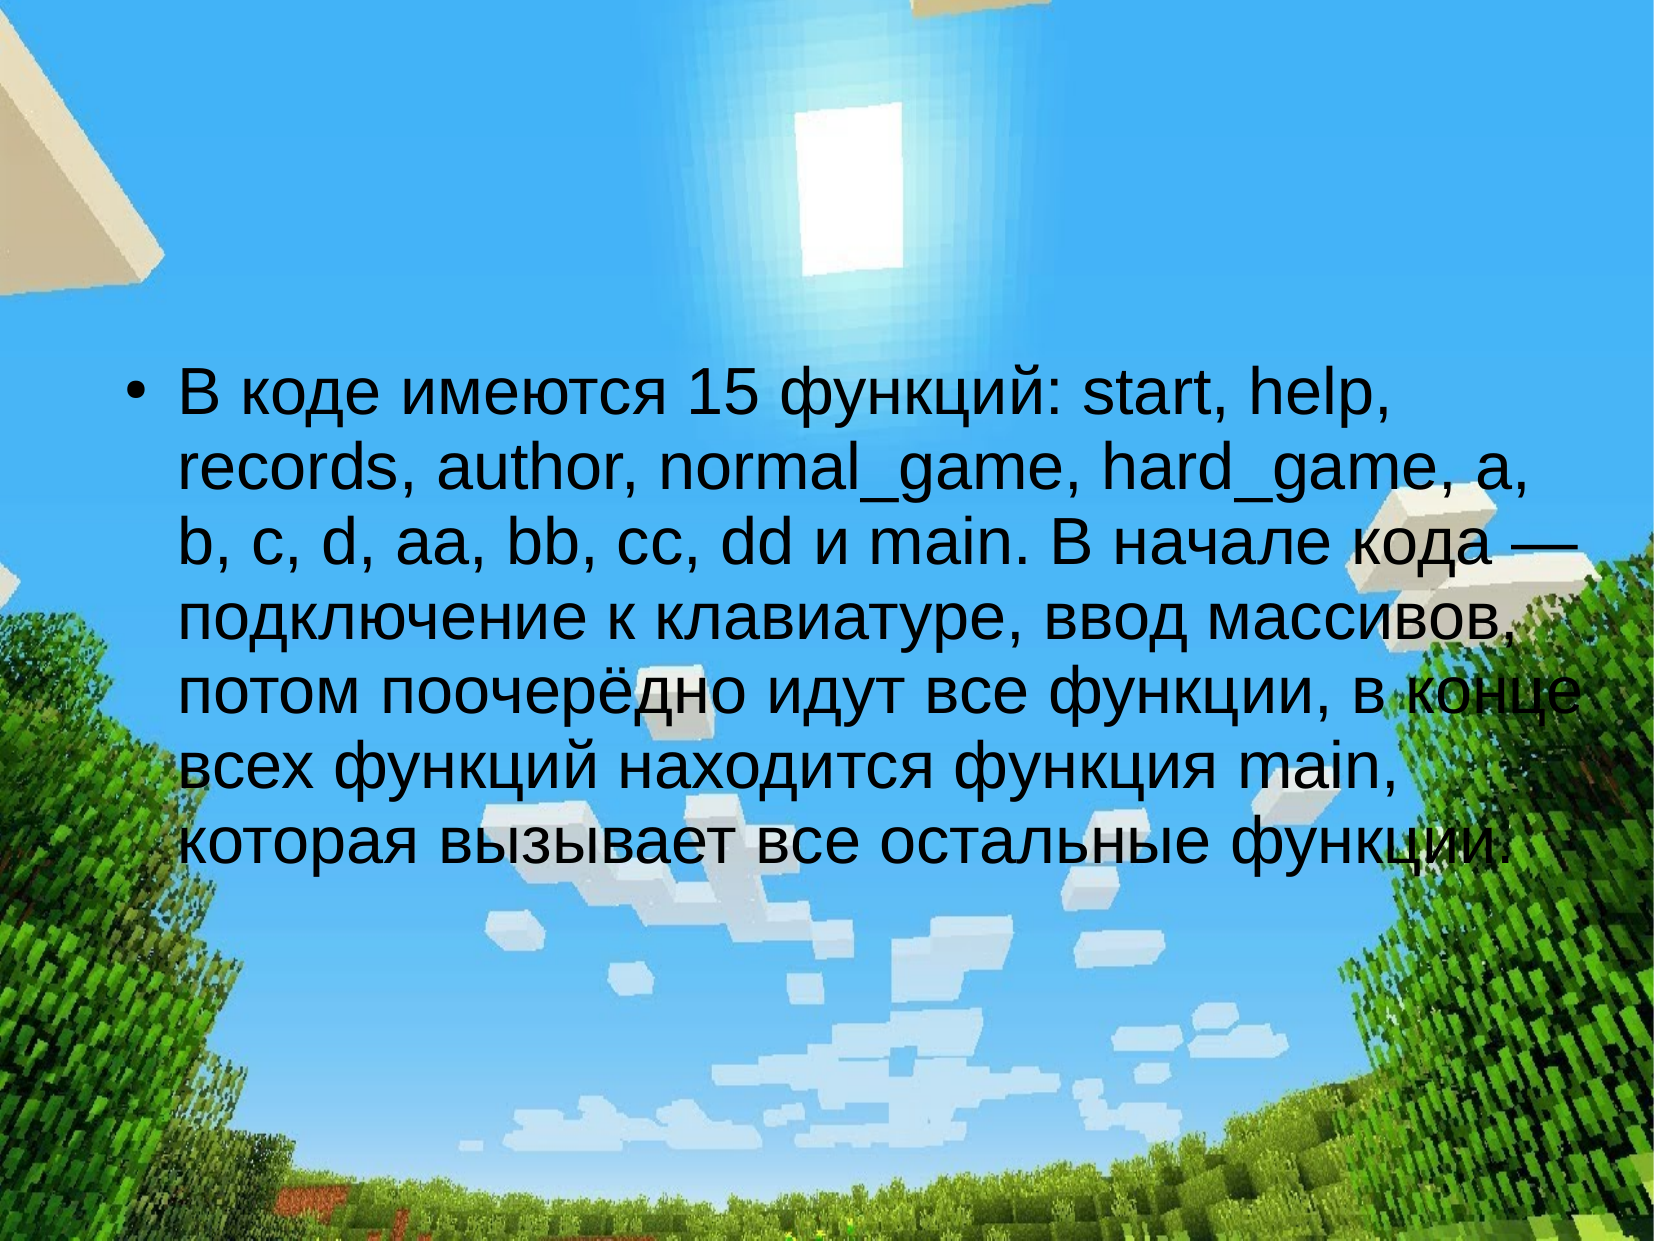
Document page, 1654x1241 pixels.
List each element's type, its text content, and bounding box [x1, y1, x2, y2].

list В коде имеются 15 функций: start, help, records, author, normal_game, hard_game, a, b, c, d, aa, bb, cc, dd и main. В начале кода — подключение к клавиатуре, ввод массивов, потом поочерёдно идут все функции, в конце всех функций находится функция main, которая вызывает все остальные функции. [106, 354, 1595, 1173]
picture [0, 0, 1654, 1241]
